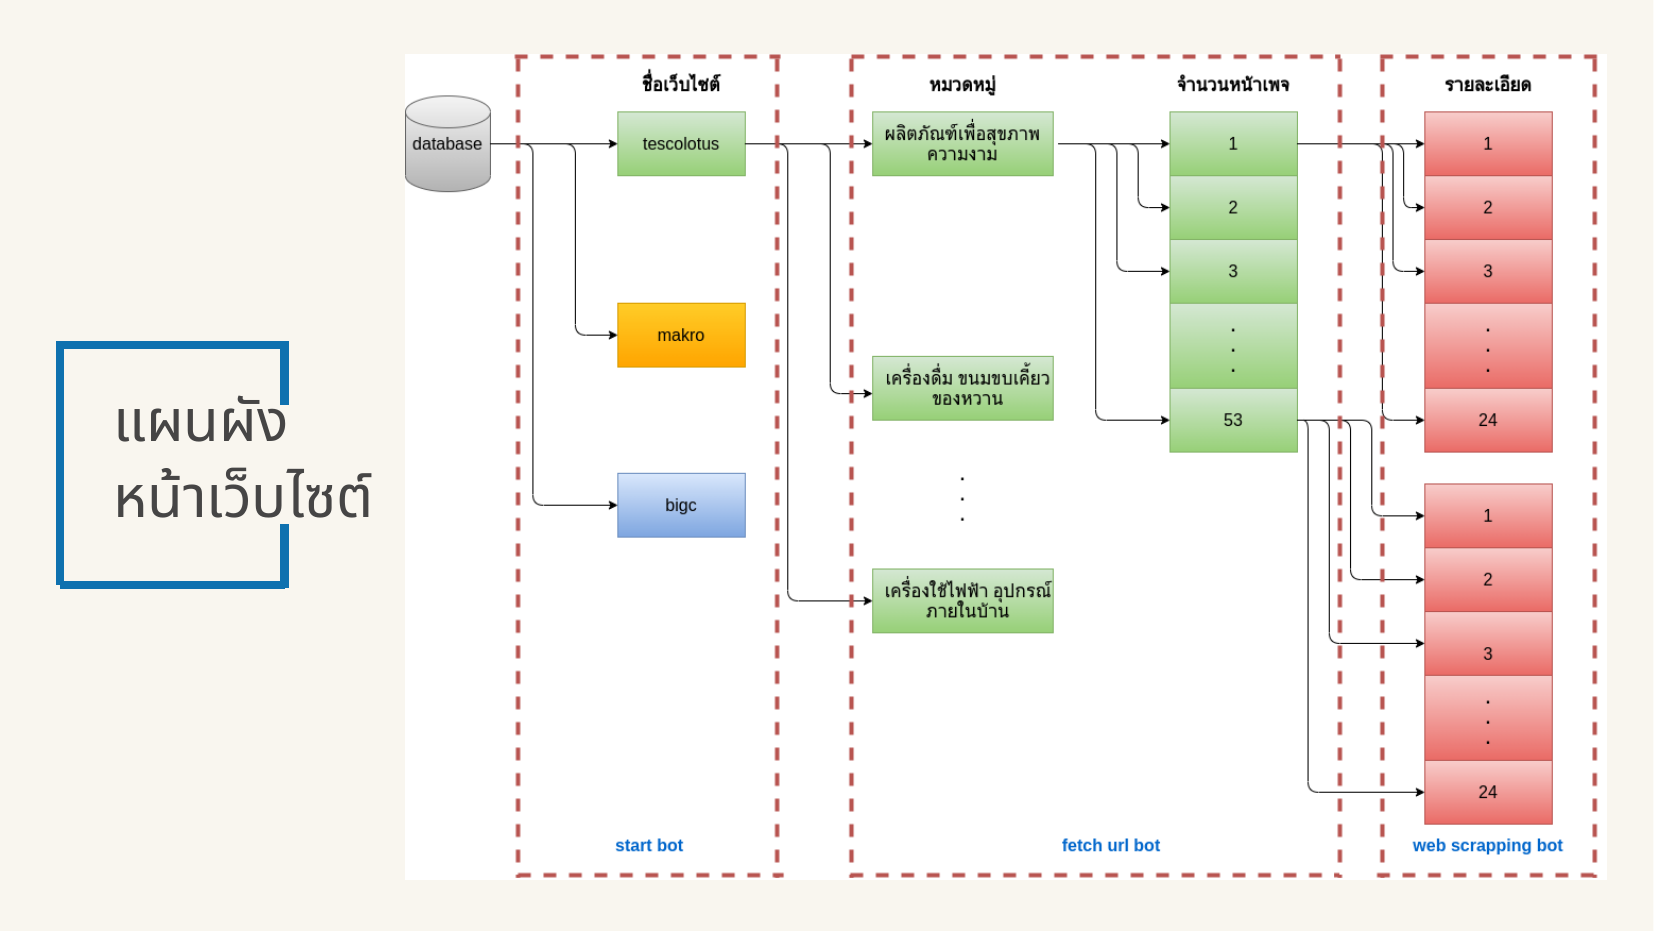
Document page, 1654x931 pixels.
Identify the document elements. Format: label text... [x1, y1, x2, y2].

title แผนผัง หน้าเว็บไซต์ [113, 387, 399, 544]
picture [0, 0, 1654, 931]
